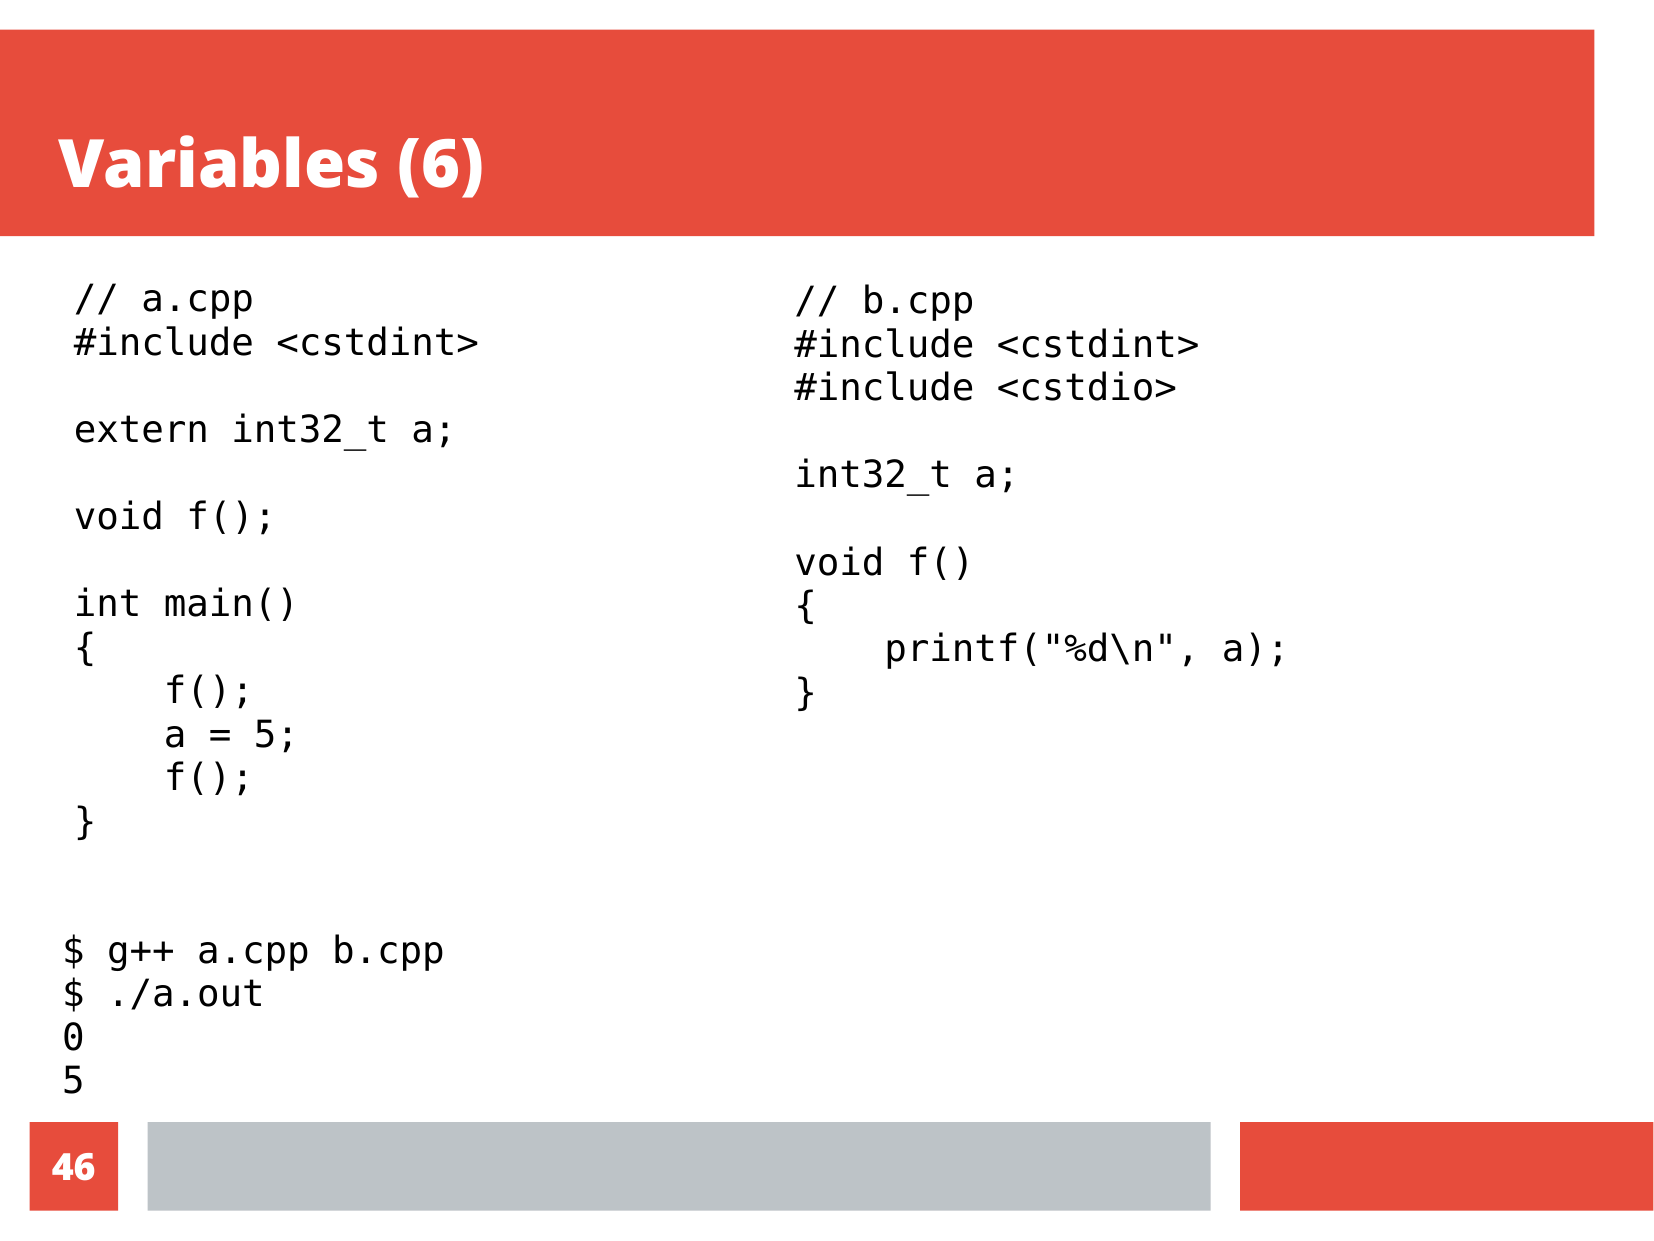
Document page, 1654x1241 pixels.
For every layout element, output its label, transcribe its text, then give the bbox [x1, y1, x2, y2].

text_box // a.cpp #include <cstdint> extern int32_t a; void f(); int main() { f(); a = 5; f(); } [59, 269, 733, 894]
title Variables (6) [59, 59, 1595, 207]
text_box $ g++ a.cpp b.cpp $ ./a.out 0 5 [47, 921, 839, 1154]
text_box // b.cpp #include <cstdint> #include <cstdio> int32_t a; void f() { printf("%d\n", a); } [779, 271, 1560, 733]
